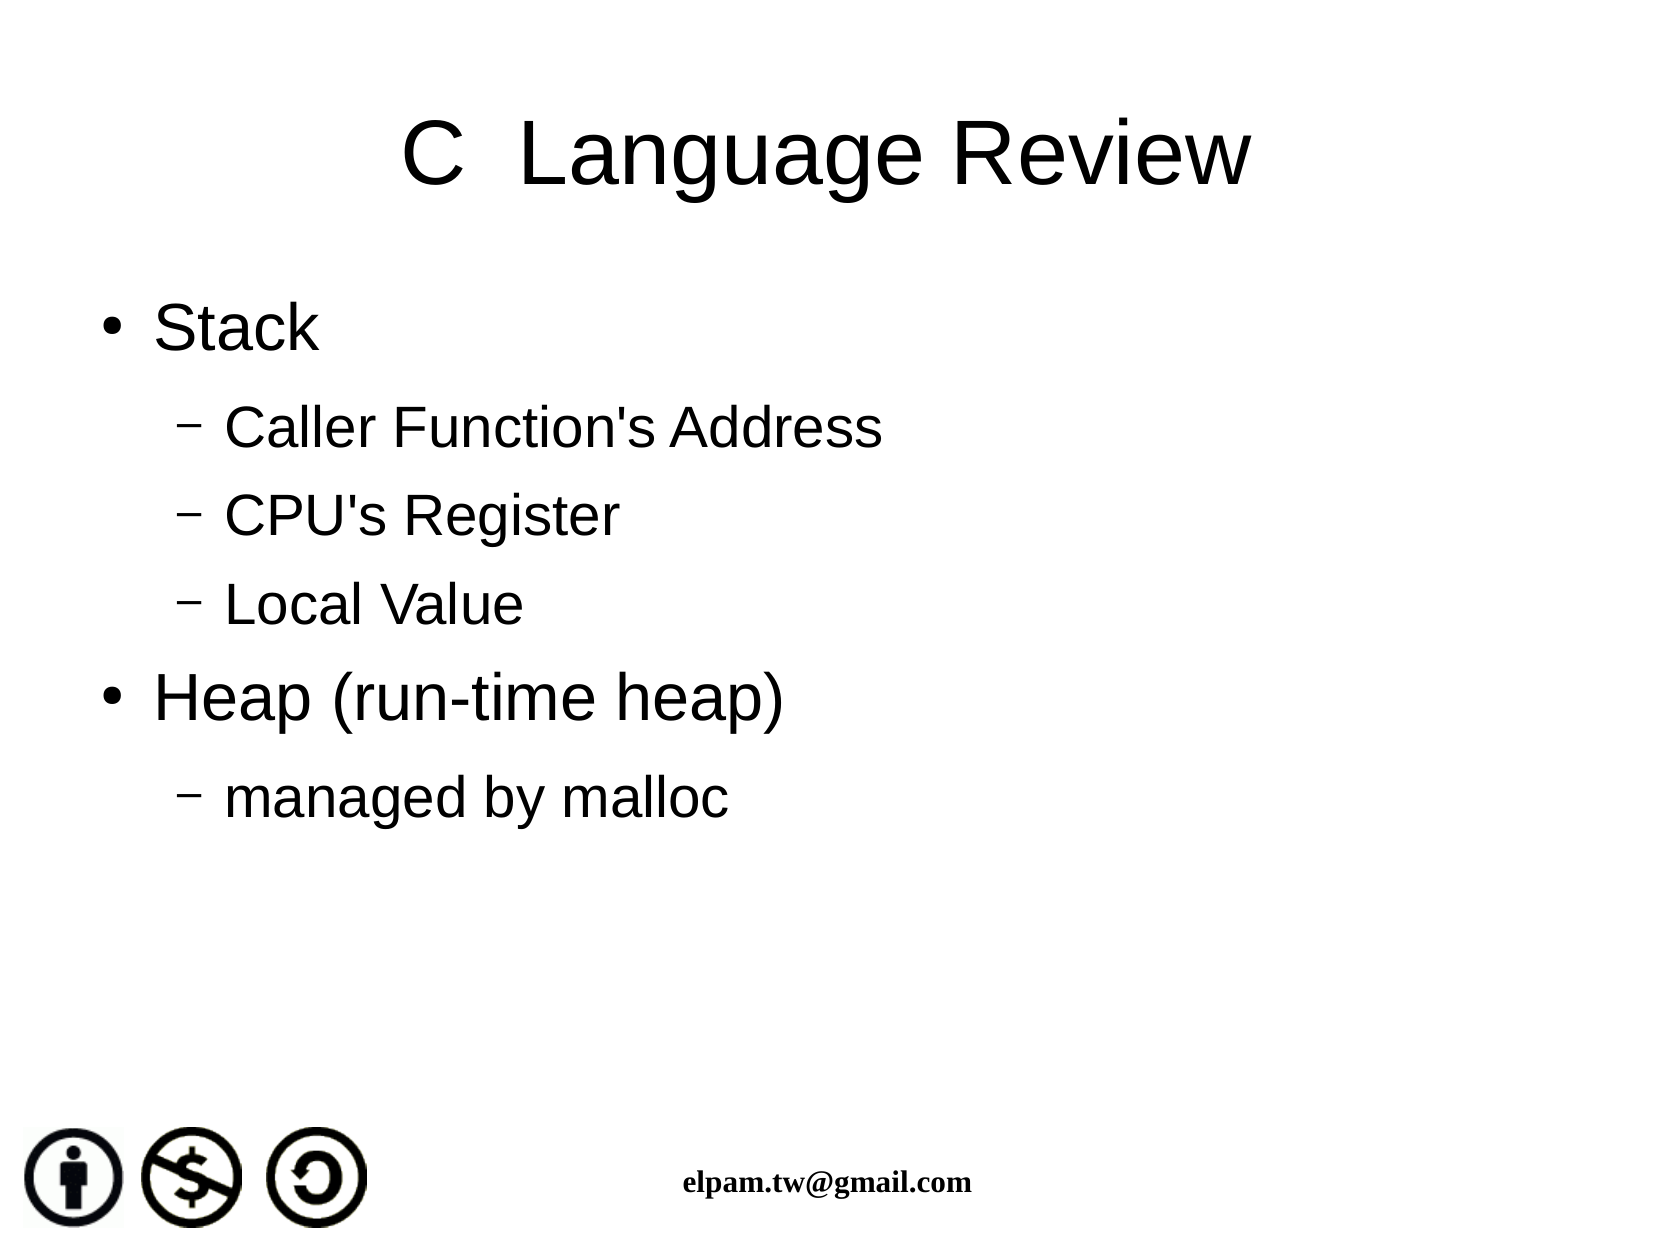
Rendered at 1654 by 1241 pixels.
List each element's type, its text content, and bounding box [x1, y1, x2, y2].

title C Language Review [82, 49, 1571, 257]
picture [23, 1127, 124, 1228]
list Stack Caller Function's Address CPU's Register Local Value Heap (run-time heap) managed by malloc [82, 290, 1571, 1094]
picture [141, 1127, 242, 1228]
picture [266, 1127, 367, 1228]
